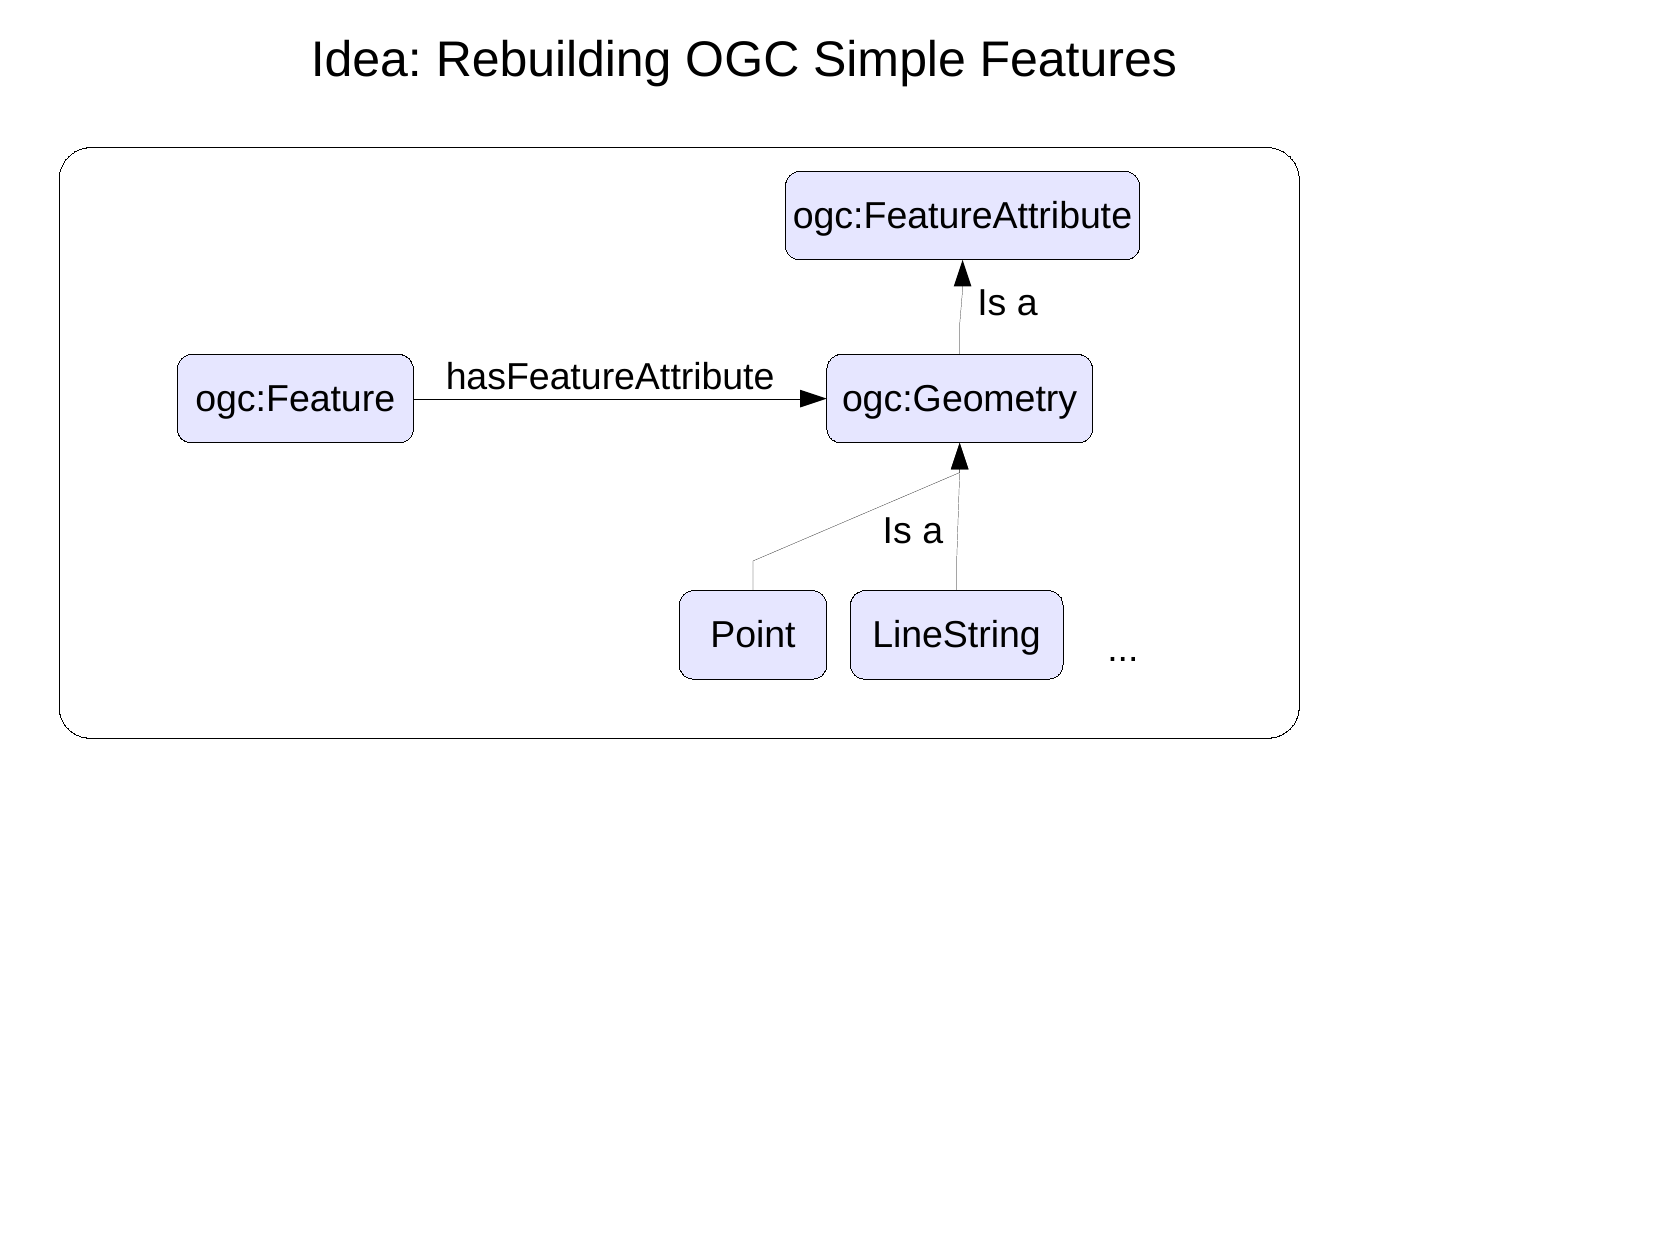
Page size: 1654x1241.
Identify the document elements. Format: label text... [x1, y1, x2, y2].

text_box ogc:FeatureAttribute [785, 171, 1140, 260]
text_box ogc:Geometry [826, 354, 1093, 443]
title Idea: Rebuilding OGC Simple Features [29, 0, 1459, 119]
text_box LineString [850, 590, 1064, 680]
text_box Is a [867, 501, 969, 559]
text_box ... [1092, 620, 1154, 677]
text_box Is a [962, 273, 1064, 331]
text_box ogc:Feature [177, 354, 414, 443]
text_box hasFeatureAttribute [431, 348, 790, 406]
text_box Point [679, 590, 827, 680]
text_box [59, 147, 1300, 739]
